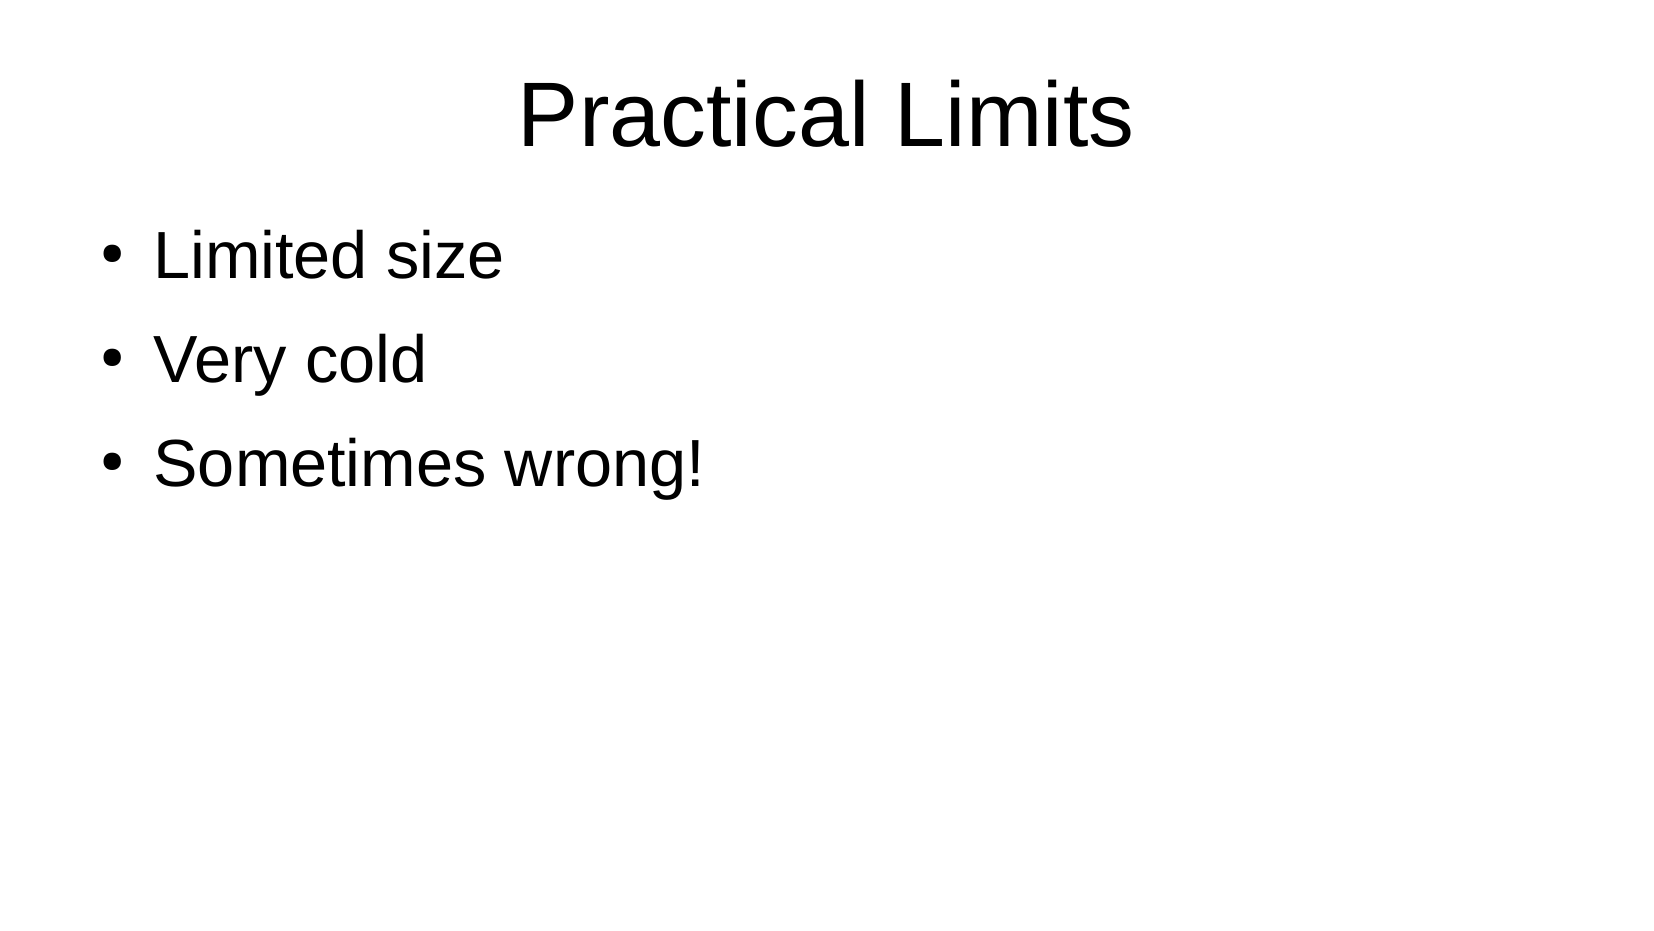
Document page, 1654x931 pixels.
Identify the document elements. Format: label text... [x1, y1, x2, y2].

title Practical Limits [82, 37, 1571, 193]
list Limited size Very cold Sometimes wrong! [82, 217, 1571, 758]
